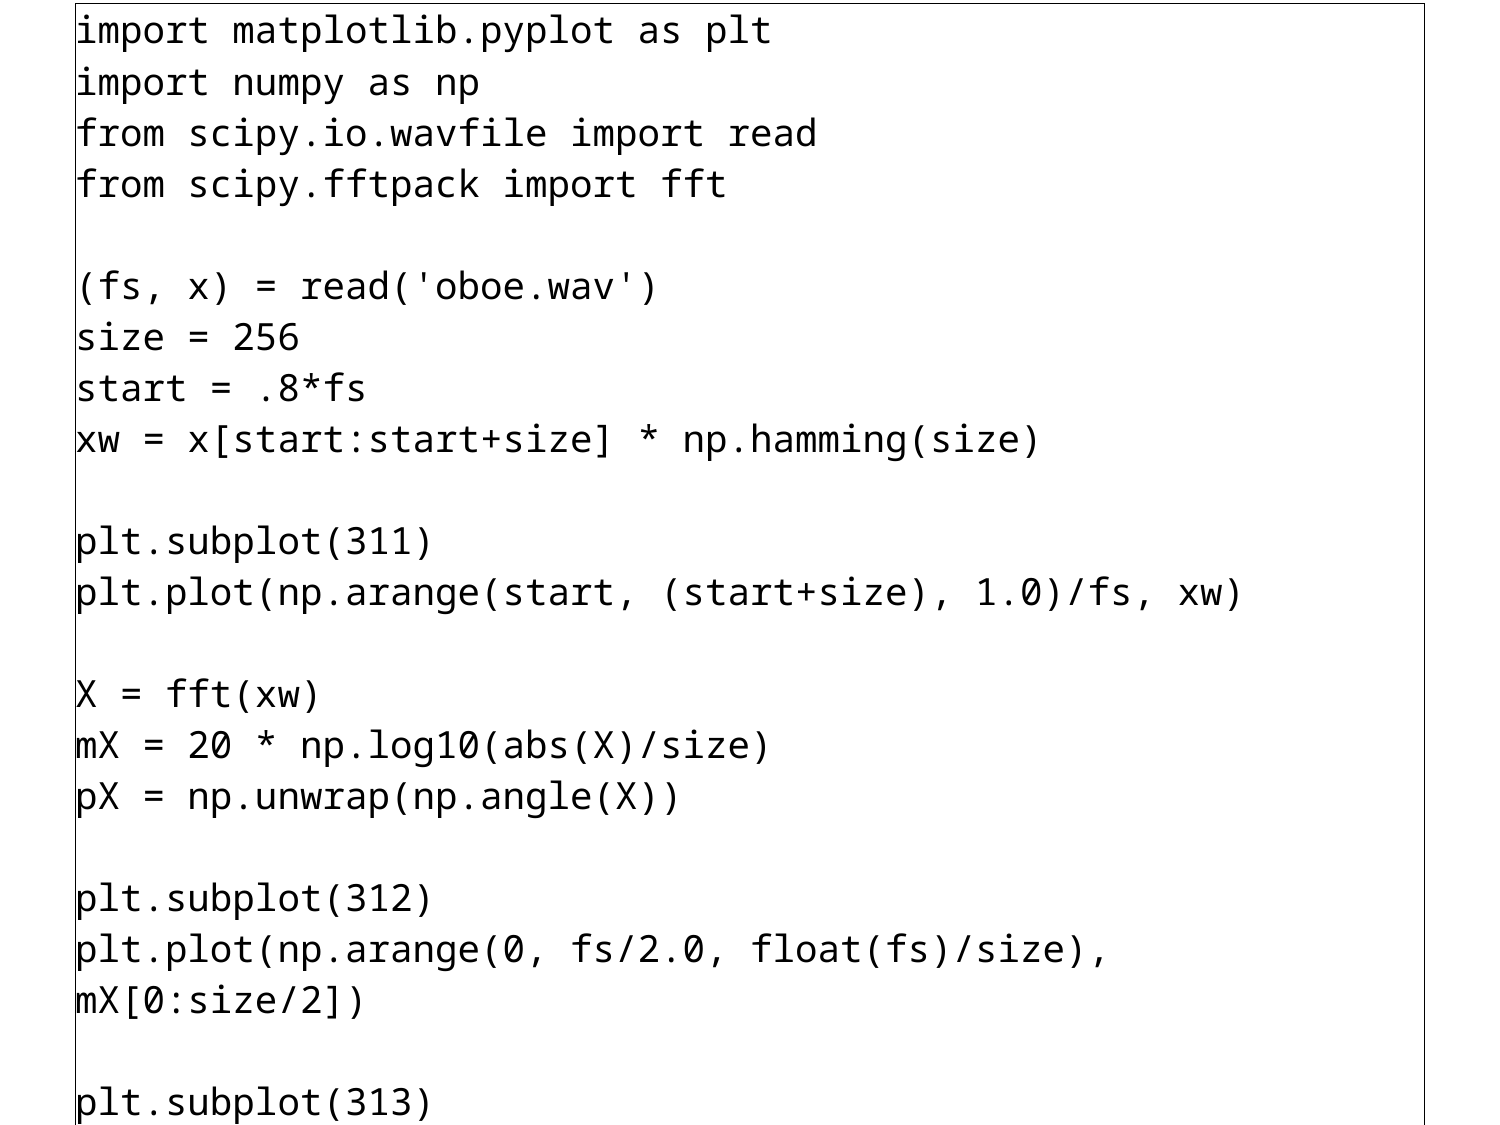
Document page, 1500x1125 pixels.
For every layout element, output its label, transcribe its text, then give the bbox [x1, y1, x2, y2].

subtitle import matplotlib.pyplot as plt import numpy as np from scipy.io.wavfile import read from scipy.fftpack import fft (fs, x) = read('oboe.wav') size = 256 start = .8*fs xw = x[start:start+size] * np.hamming(size) plt.subplot(311) plt.plot(np.arange(start, (start+size), 1.0)/fs, xw) X = fft(xw) mX = 20 * np.log10(abs(X)/size) pX = np.unwrap(np.angle(X)) plt.subplot(312) plt.plot(np.arange(0, fs/2.0, float(fs)/size), mX[0:size/2]) plt.subplot(313) plt.plot(np.arange(0, fs/2.0, float(fs)/size), pX[:size/2]) [75, 159, 1425, 1023]
